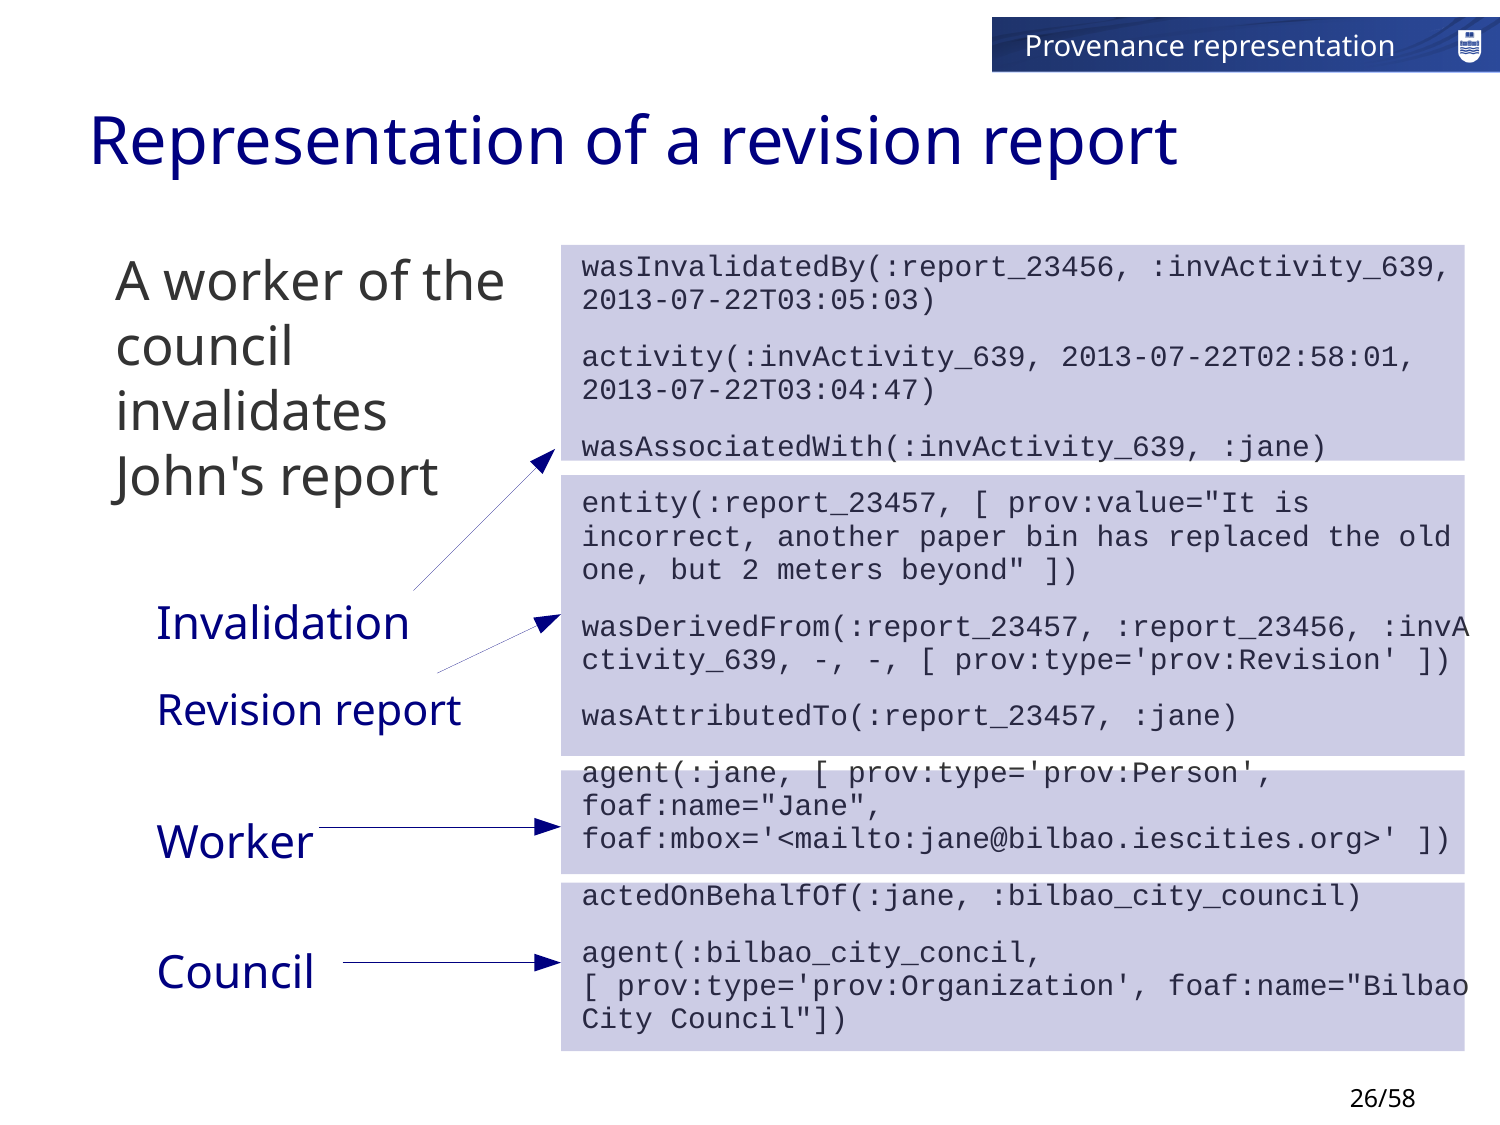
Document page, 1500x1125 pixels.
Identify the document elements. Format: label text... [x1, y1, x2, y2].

text_box Worker [156, 809, 467, 887]
text_box Invalidation [156, 590, 467, 669]
text_box [561, 770, 1465, 875]
text_box Provenance representation [1009, 17, 1483, 67]
list A worker of the council invalidates John's report [100, 238, 567, 1016]
text_box [561, 882, 1465, 1052]
picture [992, 17, 1500, 73]
text_box Revision report [156, 679, 467, 745]
text_box [561, 475, 1465, 756]
list wasInvalidatedBy(:report_23456, :invActivity_639, 2013-07-22T03:05:03) activity(:invActivity_639, 2013-07-22T02:58:01, 2013-07-22T03:04:47) wasAssociatedWith(:invActivity_639, :jane) entity(:report_23457, [ prov:value="It is incorrect, another paper bin has replaced the old one, but 2 meters beyond" ]) wasDerivedFrom(:report_23457, :report_23456, :invActivity_639, -, -, [ prov:type='prov:Revision' ]) wasAttributedTo(:report_23457, :jane) agent(:jane, [ prov:type='prov:Person', foaf:name="Jane", foaf:mbox='<mailto:jane@bilbao.iescities.org>' ]) actedOnBehalfOf(:jane, :bilbao_city_council) agent(:bilbao_city_concil, [ prov:type='prov:Organization', foaf:name="Bilbao City Council"]) [566, 244, 1500, 1052]
title Representation of a revision report [2, 99, 1365, 177]
text_box [561, 244, 1465, 461]
text_box Council [156, 939, 467, 1017]
